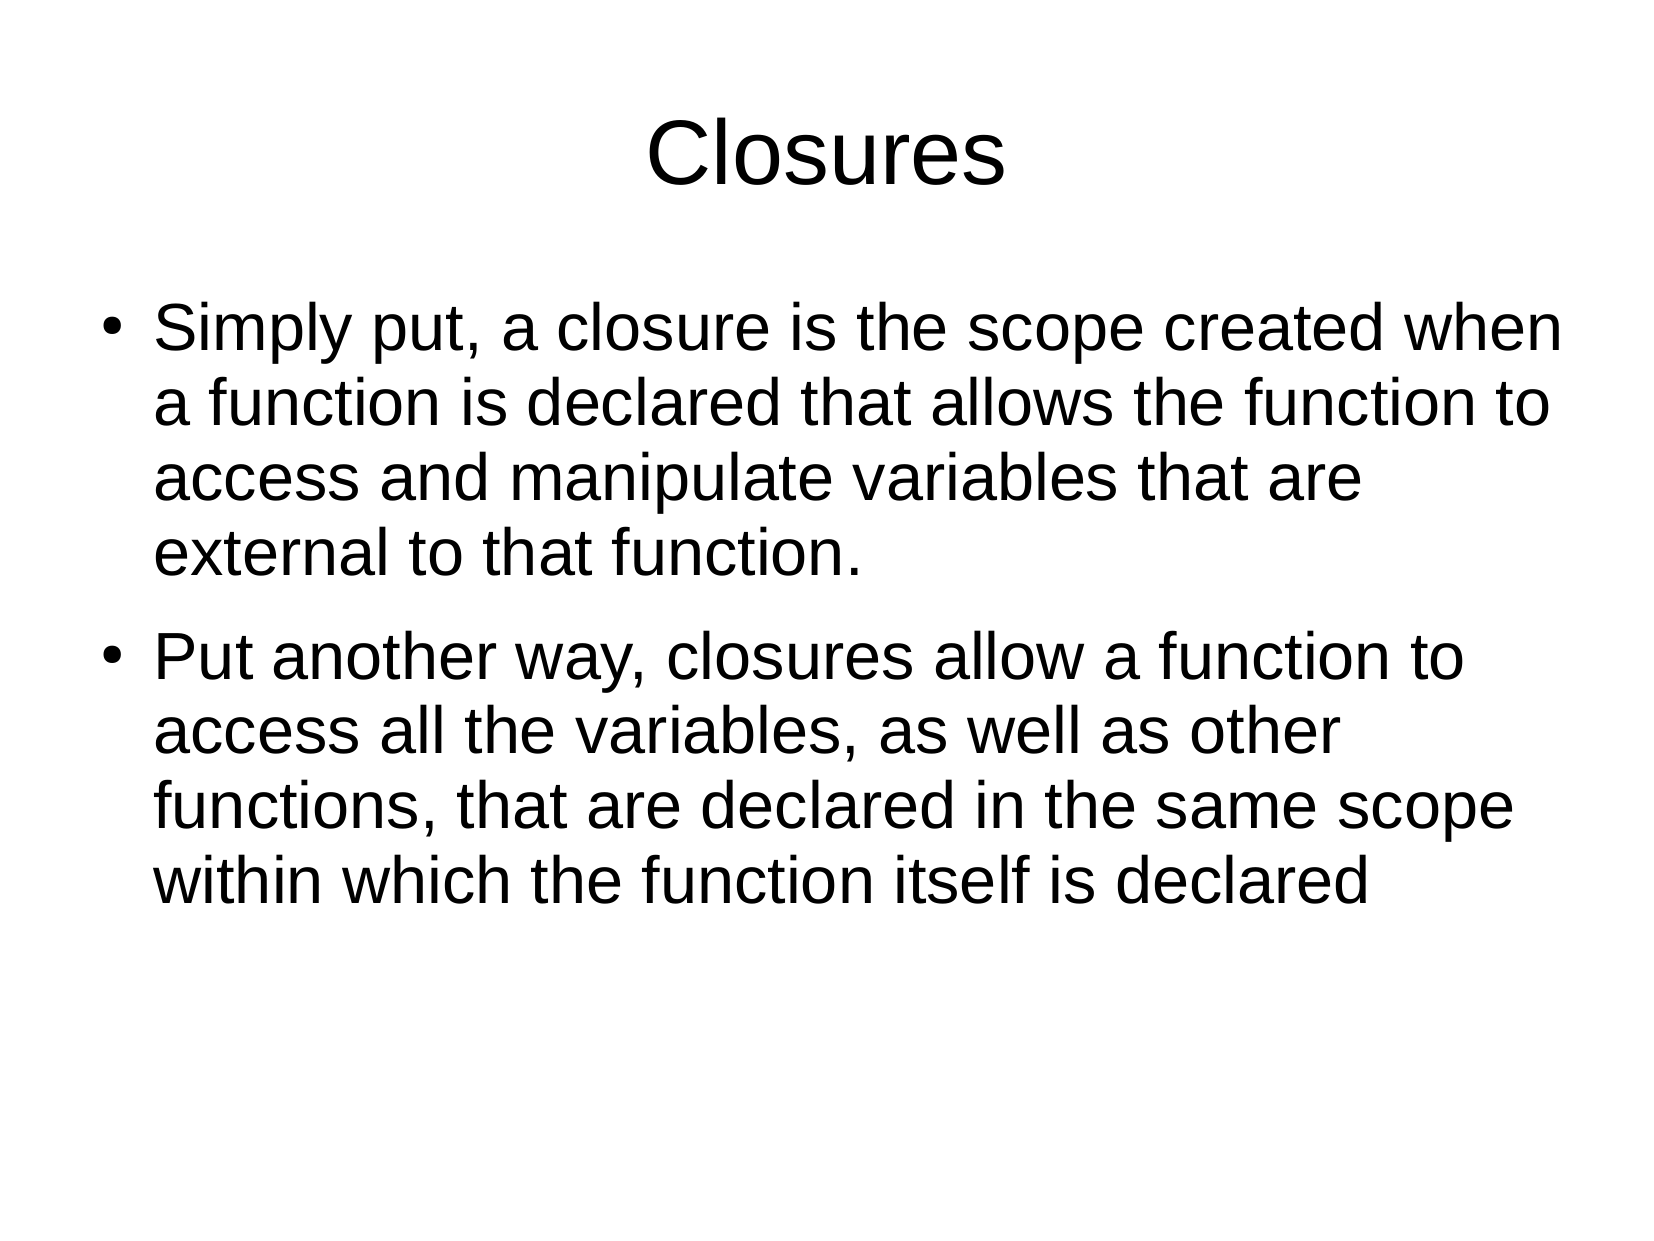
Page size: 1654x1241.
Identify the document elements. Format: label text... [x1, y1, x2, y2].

title Closures [82, 49, 1571, 257]
list Simply put, a closure is the scope created when a function is declared that allows the function to access and manipulate variables that are external to that function. Put another way, closures allow a function to access all the variables, as well as other functions, that are declared in the same scope within which the function itself is declared [82, 290, 1571, 1010]
